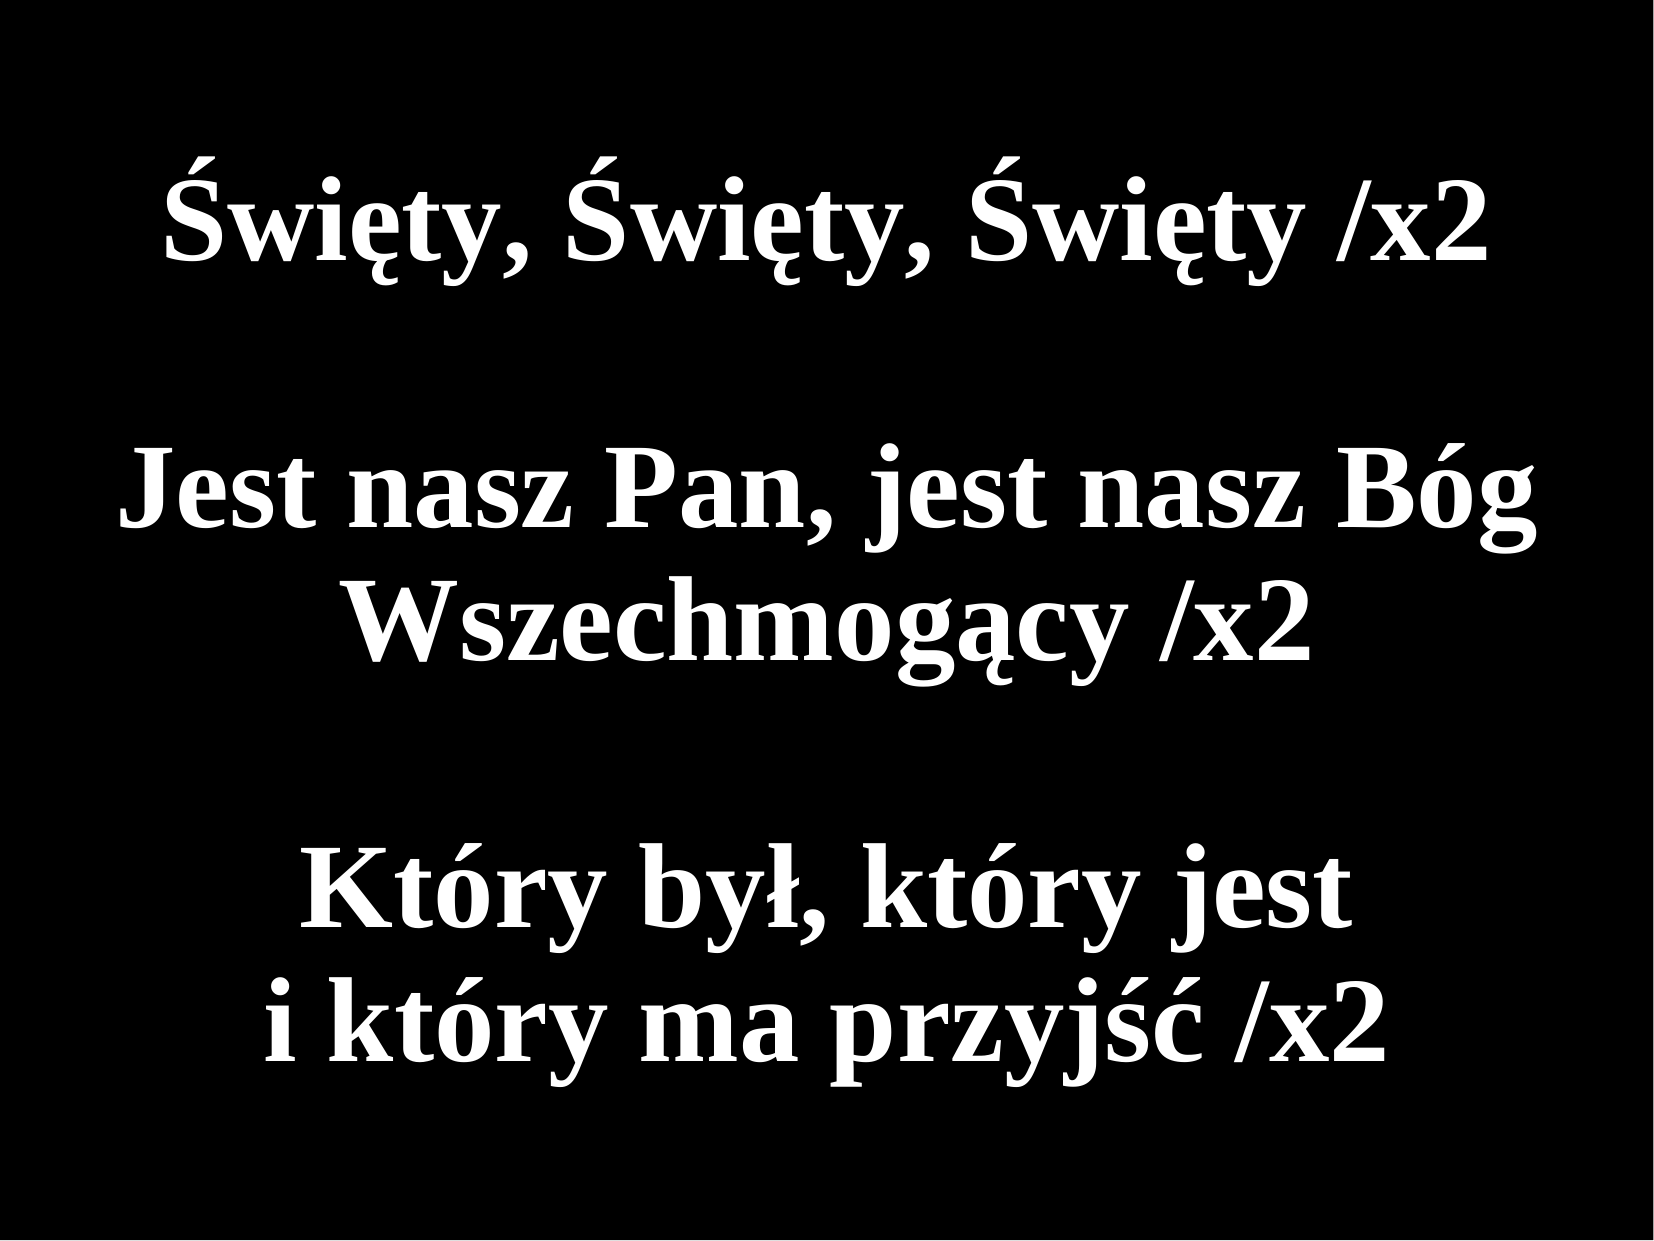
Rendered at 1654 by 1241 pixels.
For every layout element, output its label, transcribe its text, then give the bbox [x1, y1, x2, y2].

title Święty, Święty, Święty /x2 Jest nasz Pan, jest nasz Bóg Wszechmogący /x2 Który był, który jest i który ma przyjść /x2 [0, 0, 1654, 1241]
